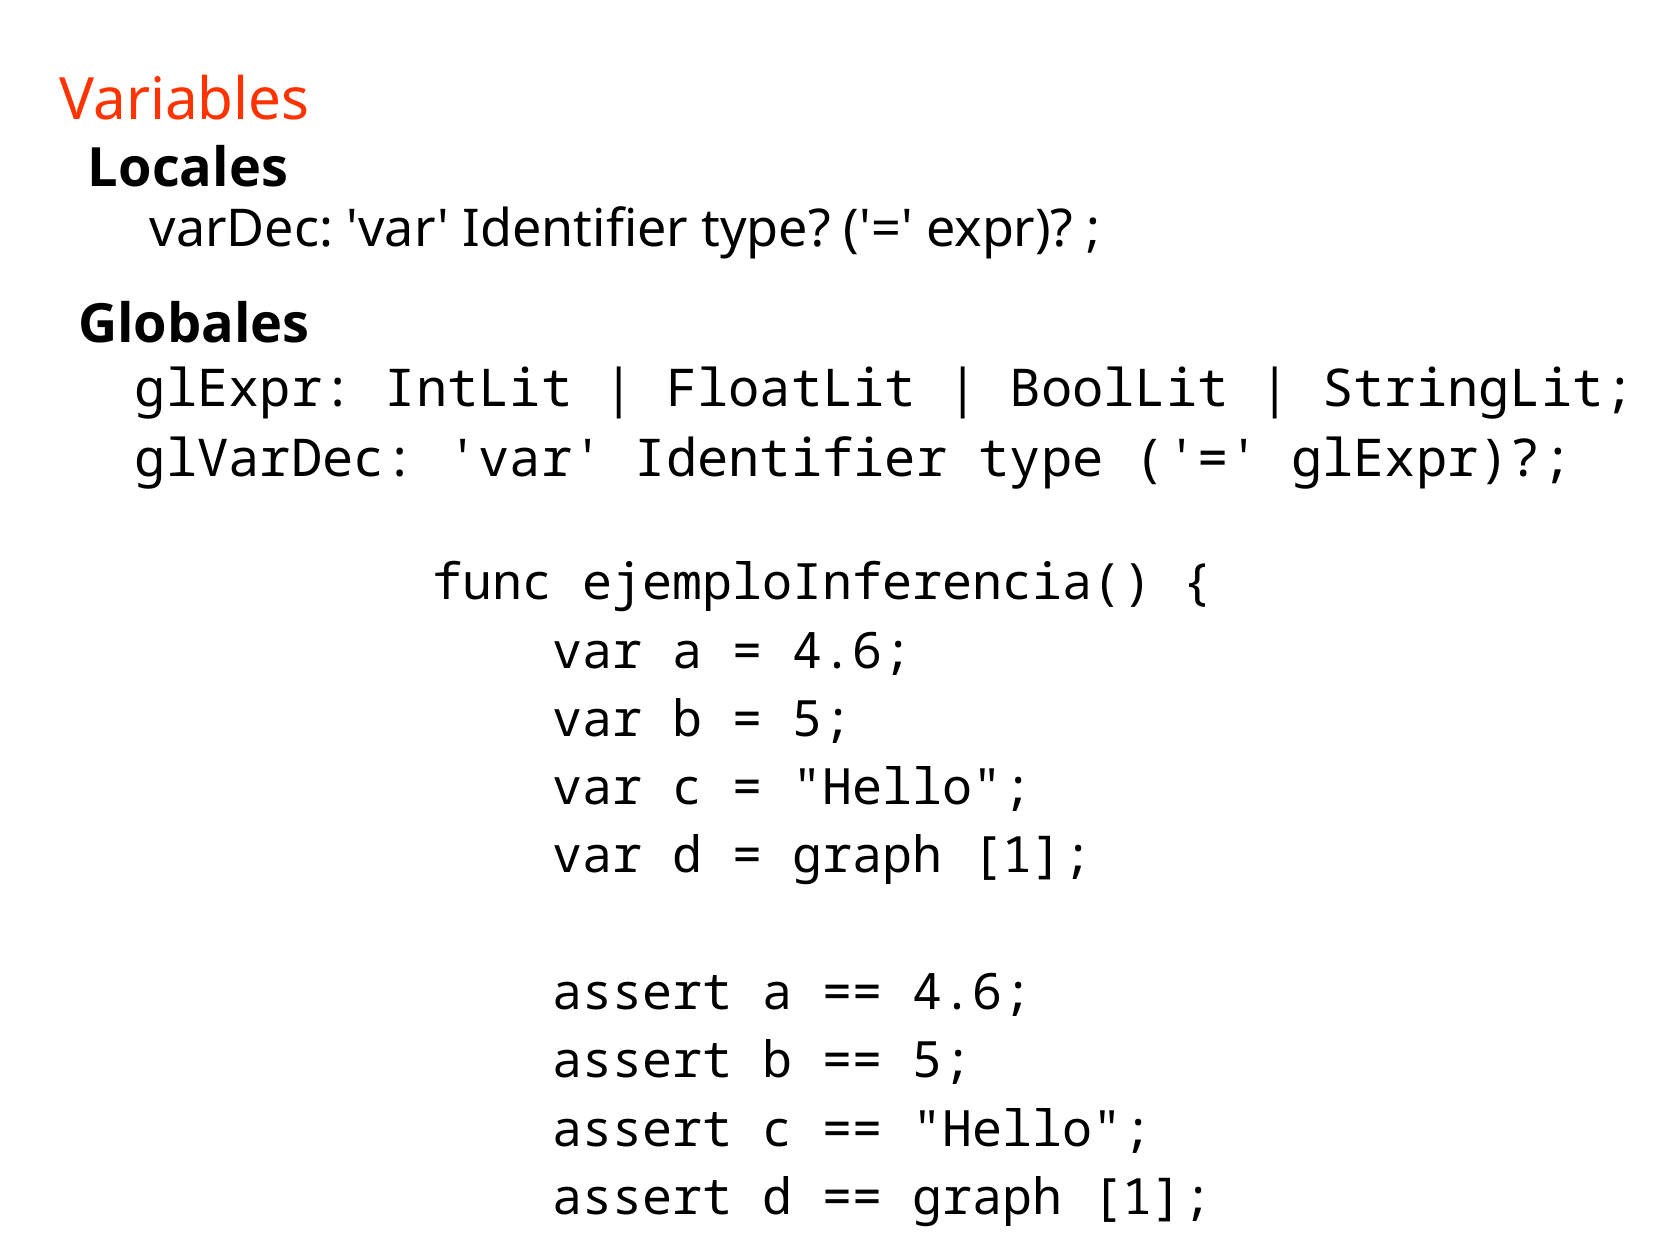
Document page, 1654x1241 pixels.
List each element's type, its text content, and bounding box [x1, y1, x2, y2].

text_box func ejemploInferencia() { var a = 4.6; var b = 5; var c = "Hello"; var d = graph [1]; assert a == 4.6; assert b == 5; assert c == "Hello"; assert d == graph [1]; } [417, 538, 1233, 1223]
text_box Locales [73, 120, 1638, 202]
text_box glExpr: IntLit | FloatLit | BoolLit | StringLit; glVarDec: 'var' Identifier type ('=' glExpr)?; [120, 343, 1650, 484]
text_box Variables [45, 50, 1591, 151]
text_box varDec: 'var' Identifier type? ('=' expr)? ; [135, 183, 1087, 262]
text_box Globales [63, 276, 310, 357]
